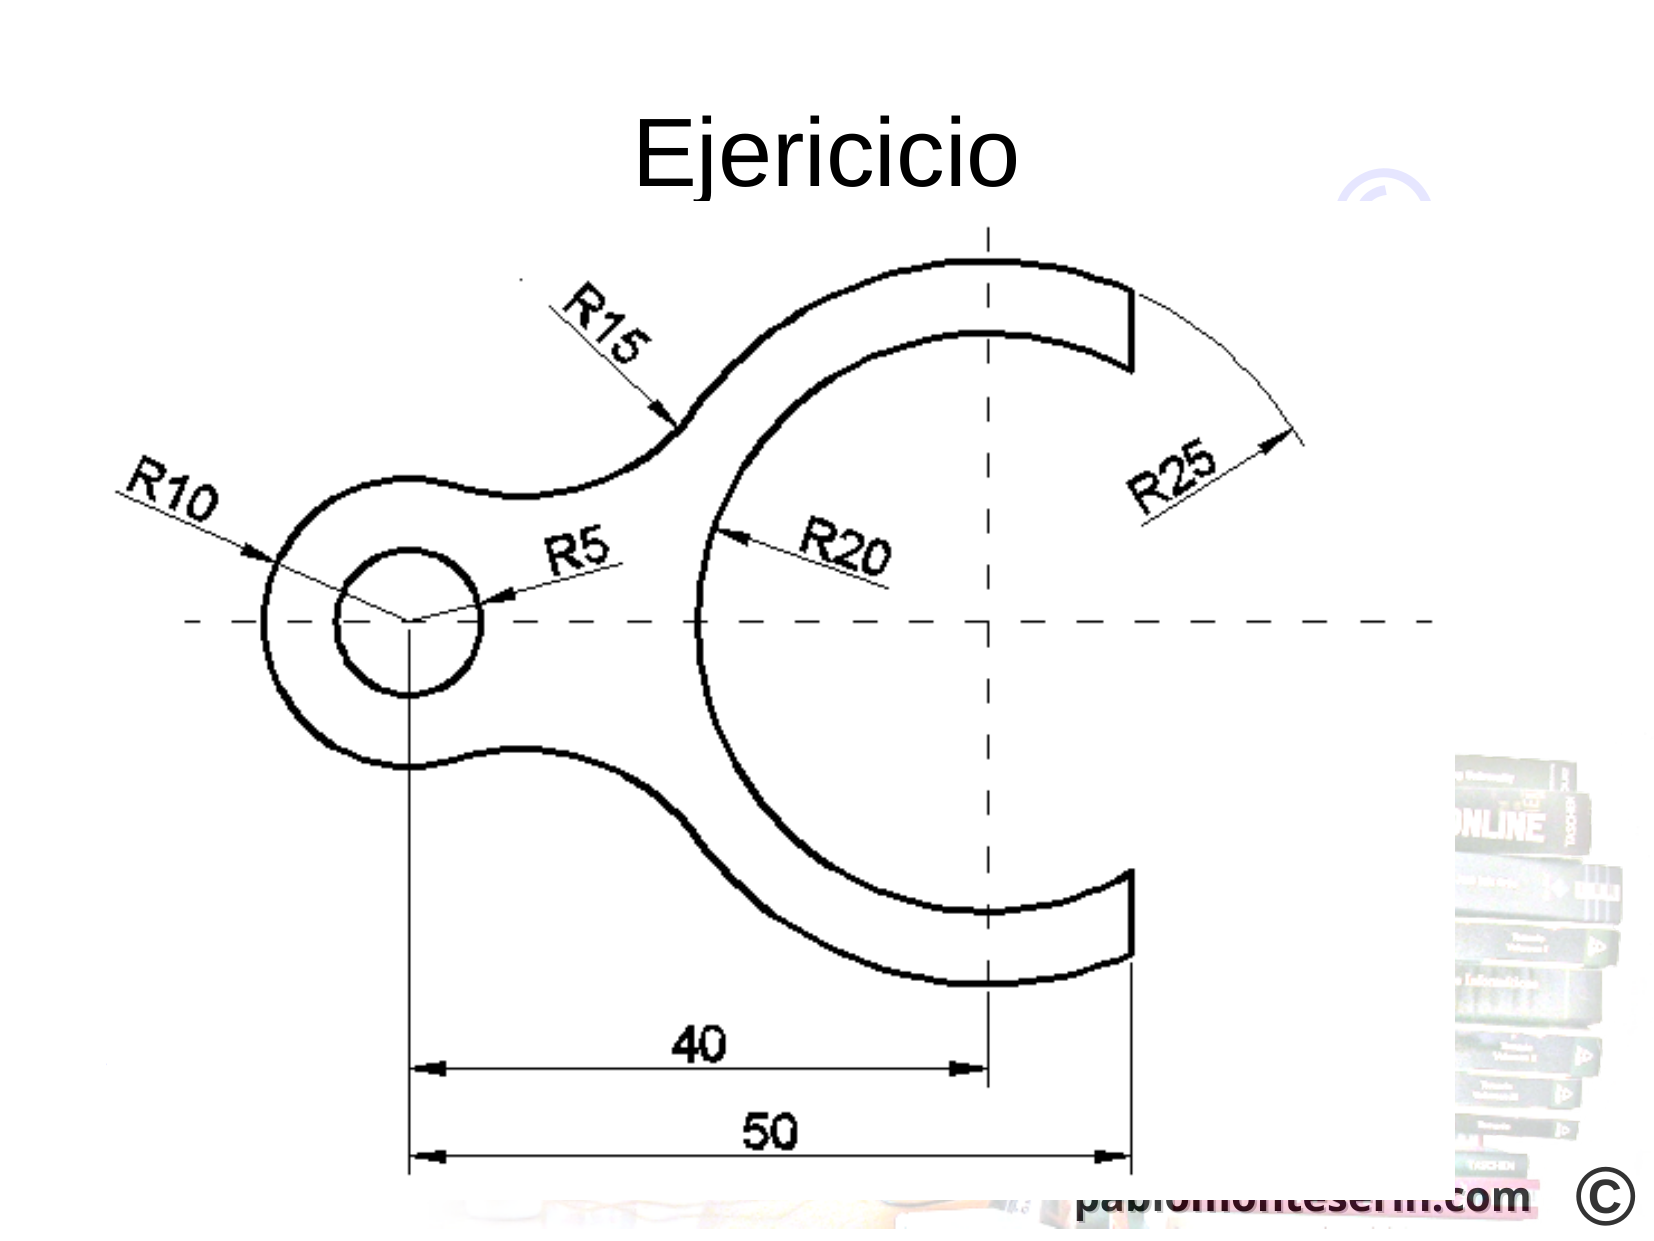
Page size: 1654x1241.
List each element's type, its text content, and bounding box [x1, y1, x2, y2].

picture [107, 201, 1654, 1229]
title Ejericicio [82, 49, 1571, 257]
